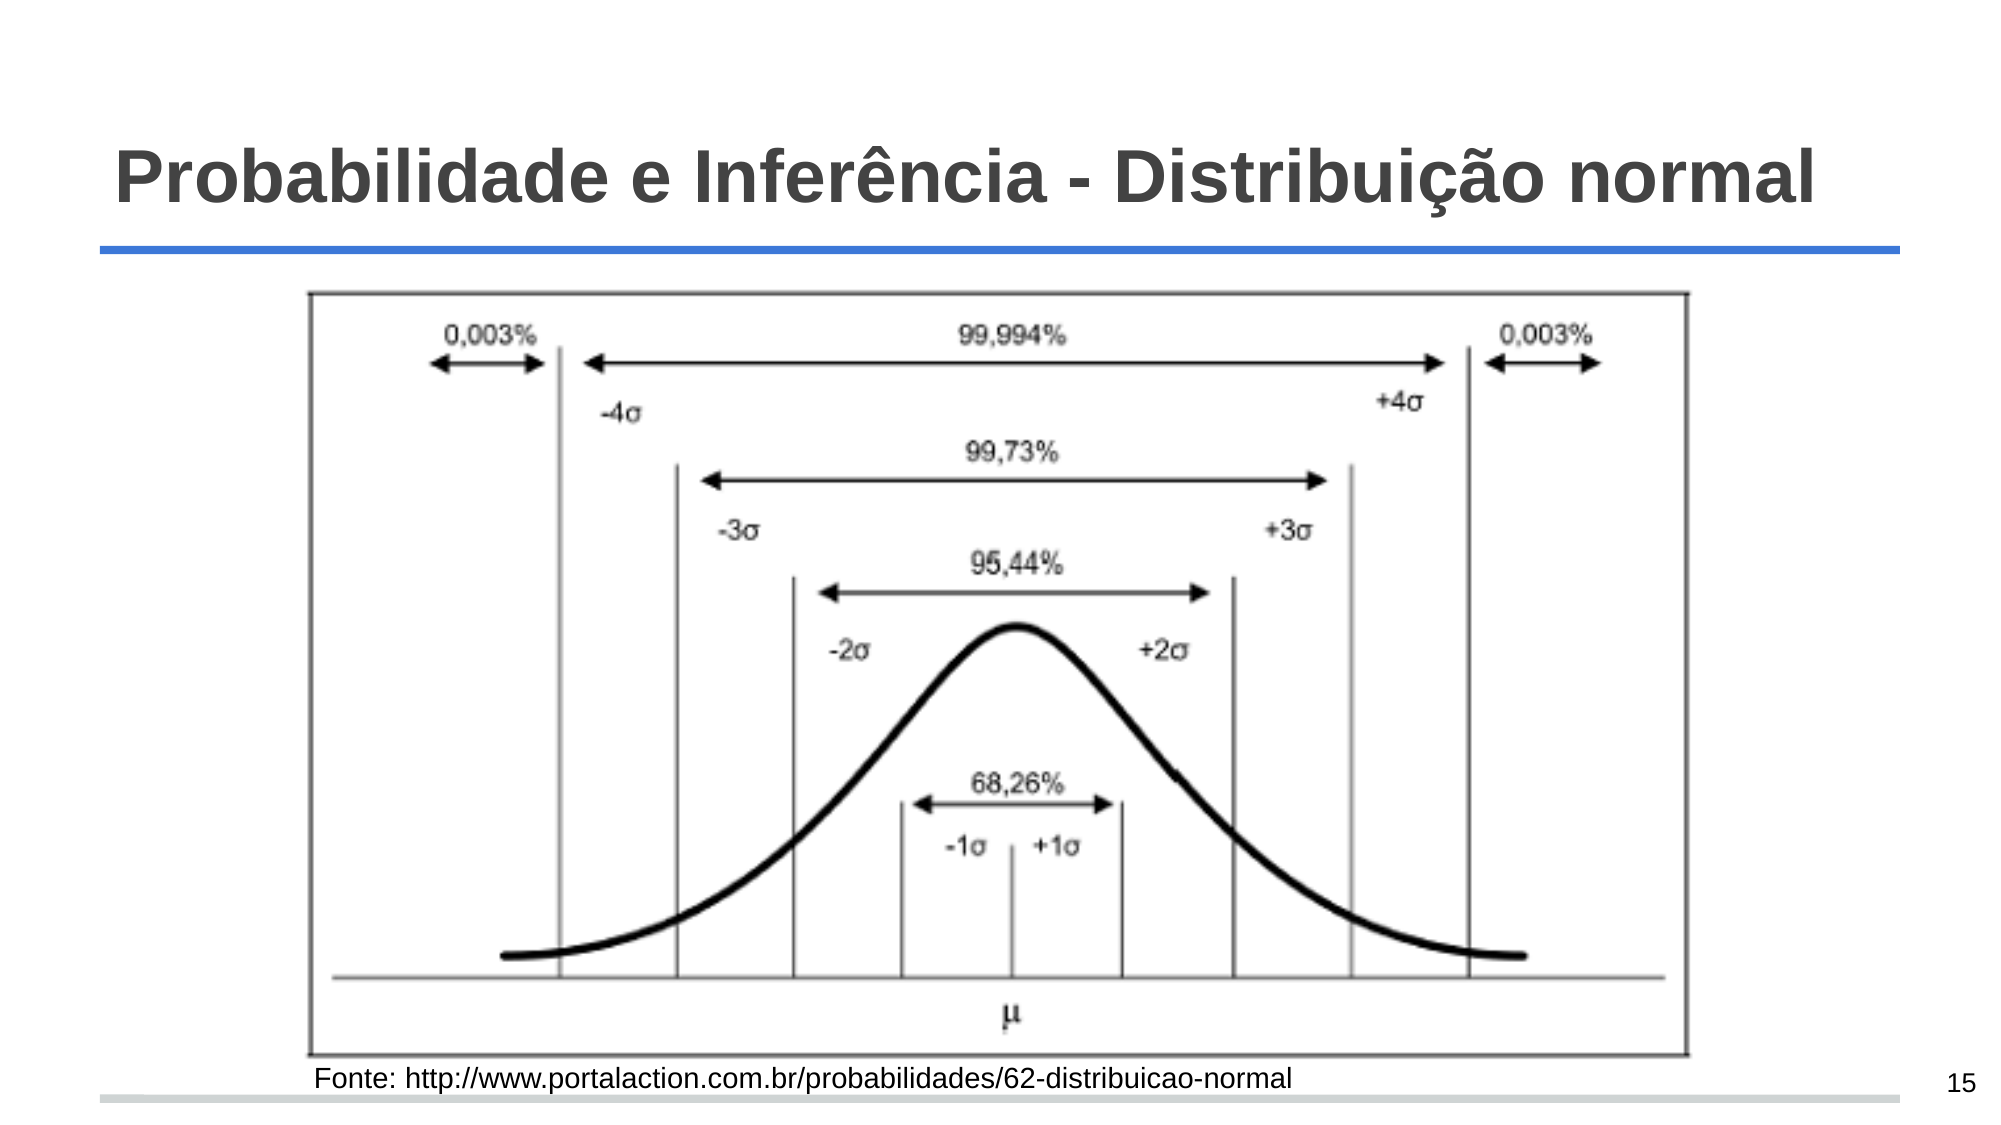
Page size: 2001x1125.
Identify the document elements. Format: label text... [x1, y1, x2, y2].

picture [293, 278, 1706, 1075]
slide_number <number> [1871, 1038, 1992, 1125]
title Probabilidade e Inferência - Distribuição normal [99, 45, 1900, 233]
text_box Fonte: http://www.portalaction.com.br/probabilidades/62-distribuicao-normal [298, 1044, 1663, 1100]
